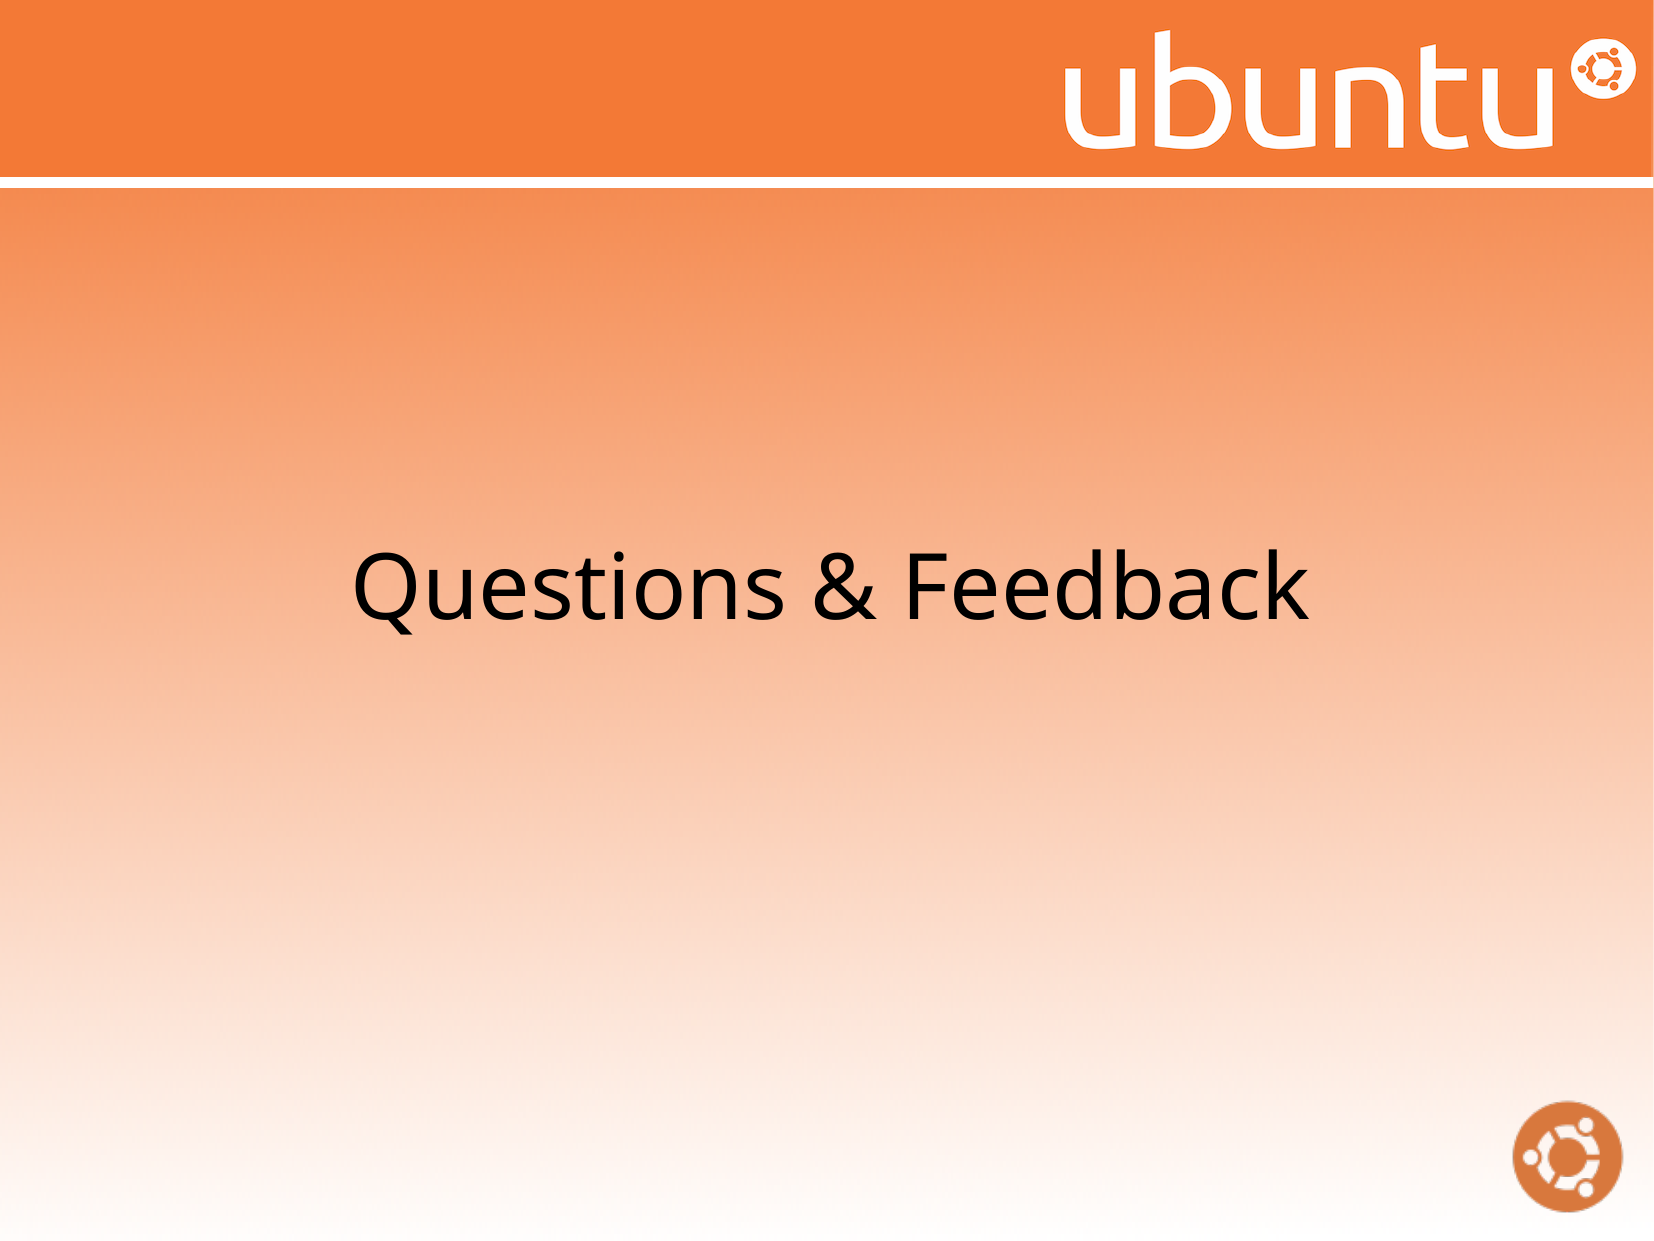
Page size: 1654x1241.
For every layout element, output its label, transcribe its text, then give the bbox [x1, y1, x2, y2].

picture [0, 0, 1654, 1241]
title Questions & Feedback [86, 487, 1576, 680]
